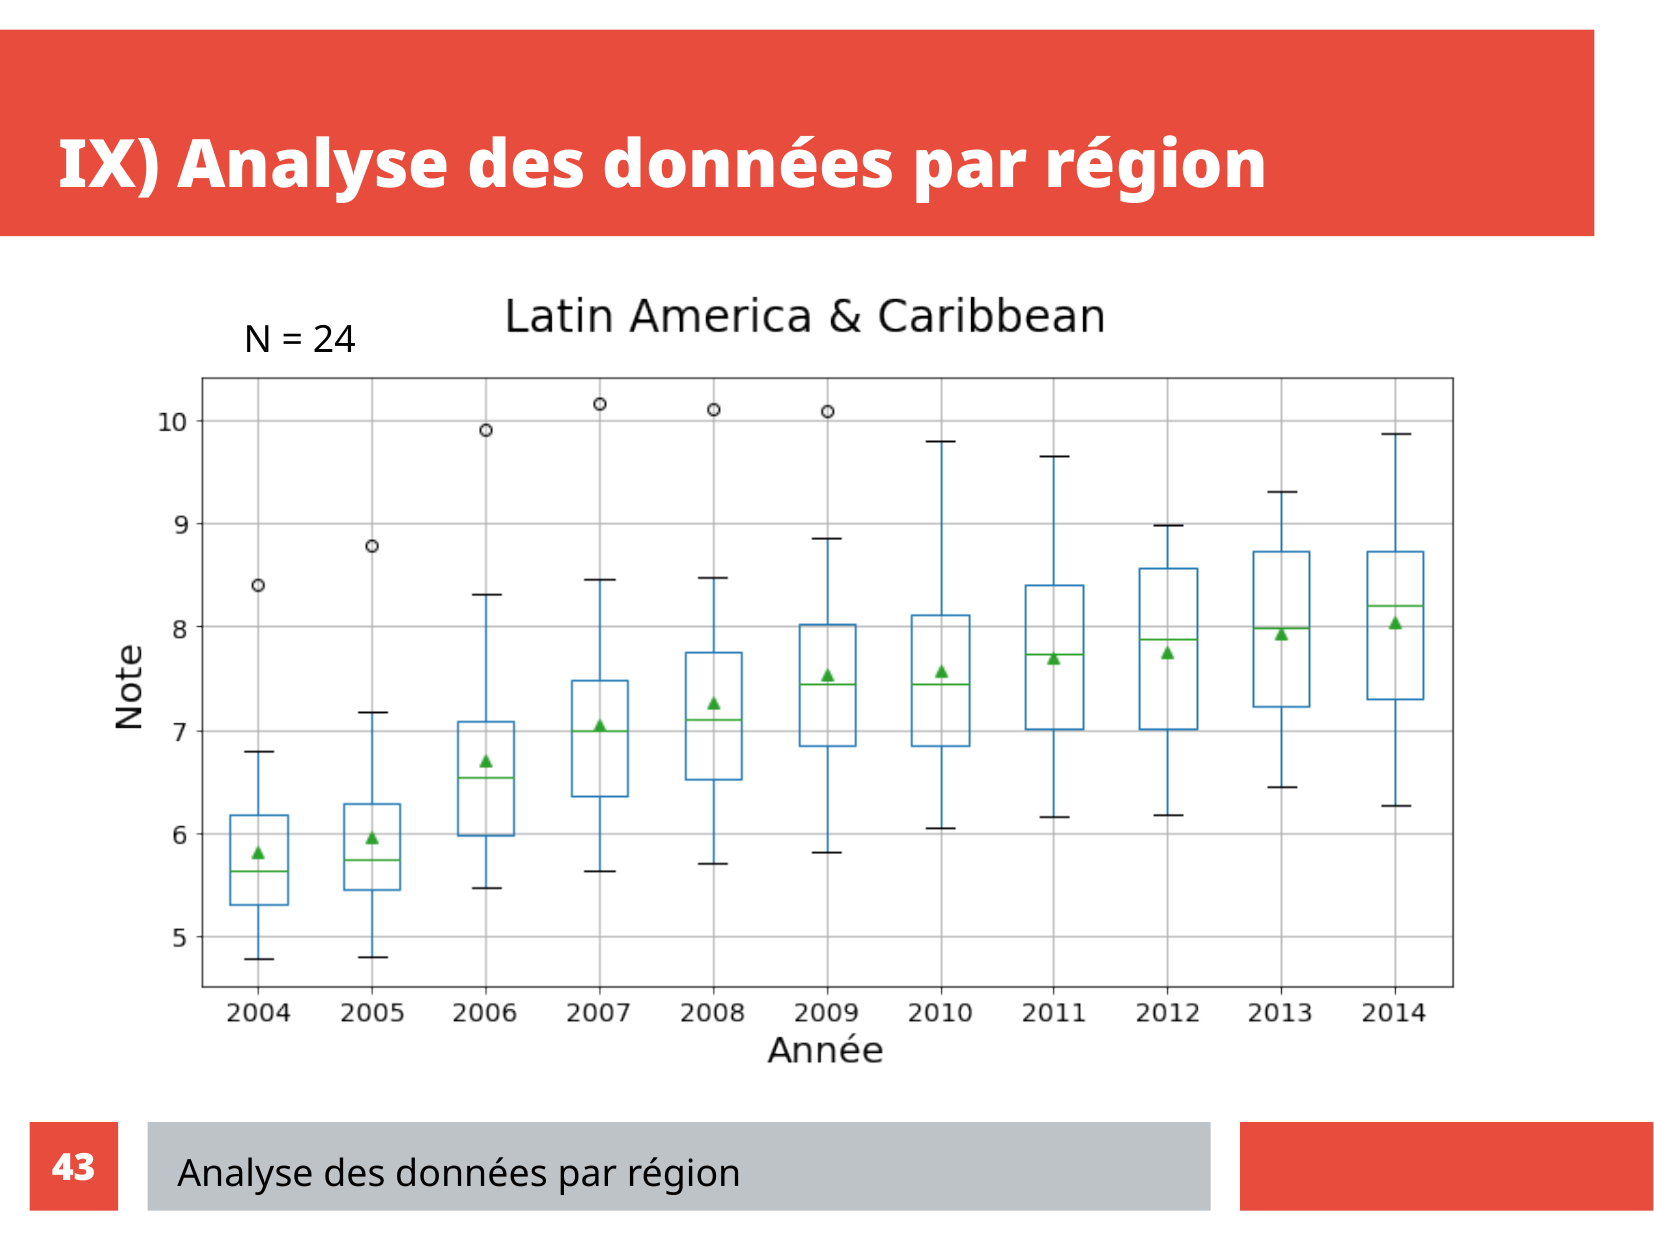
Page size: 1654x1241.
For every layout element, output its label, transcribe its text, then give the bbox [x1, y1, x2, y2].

title IX) Analyse des données par région [59, 59, 1595, 207]
text_box Analyse des données par région [162, 1138, 795, 1198]
picture [99, 284, 1464, 1082]
